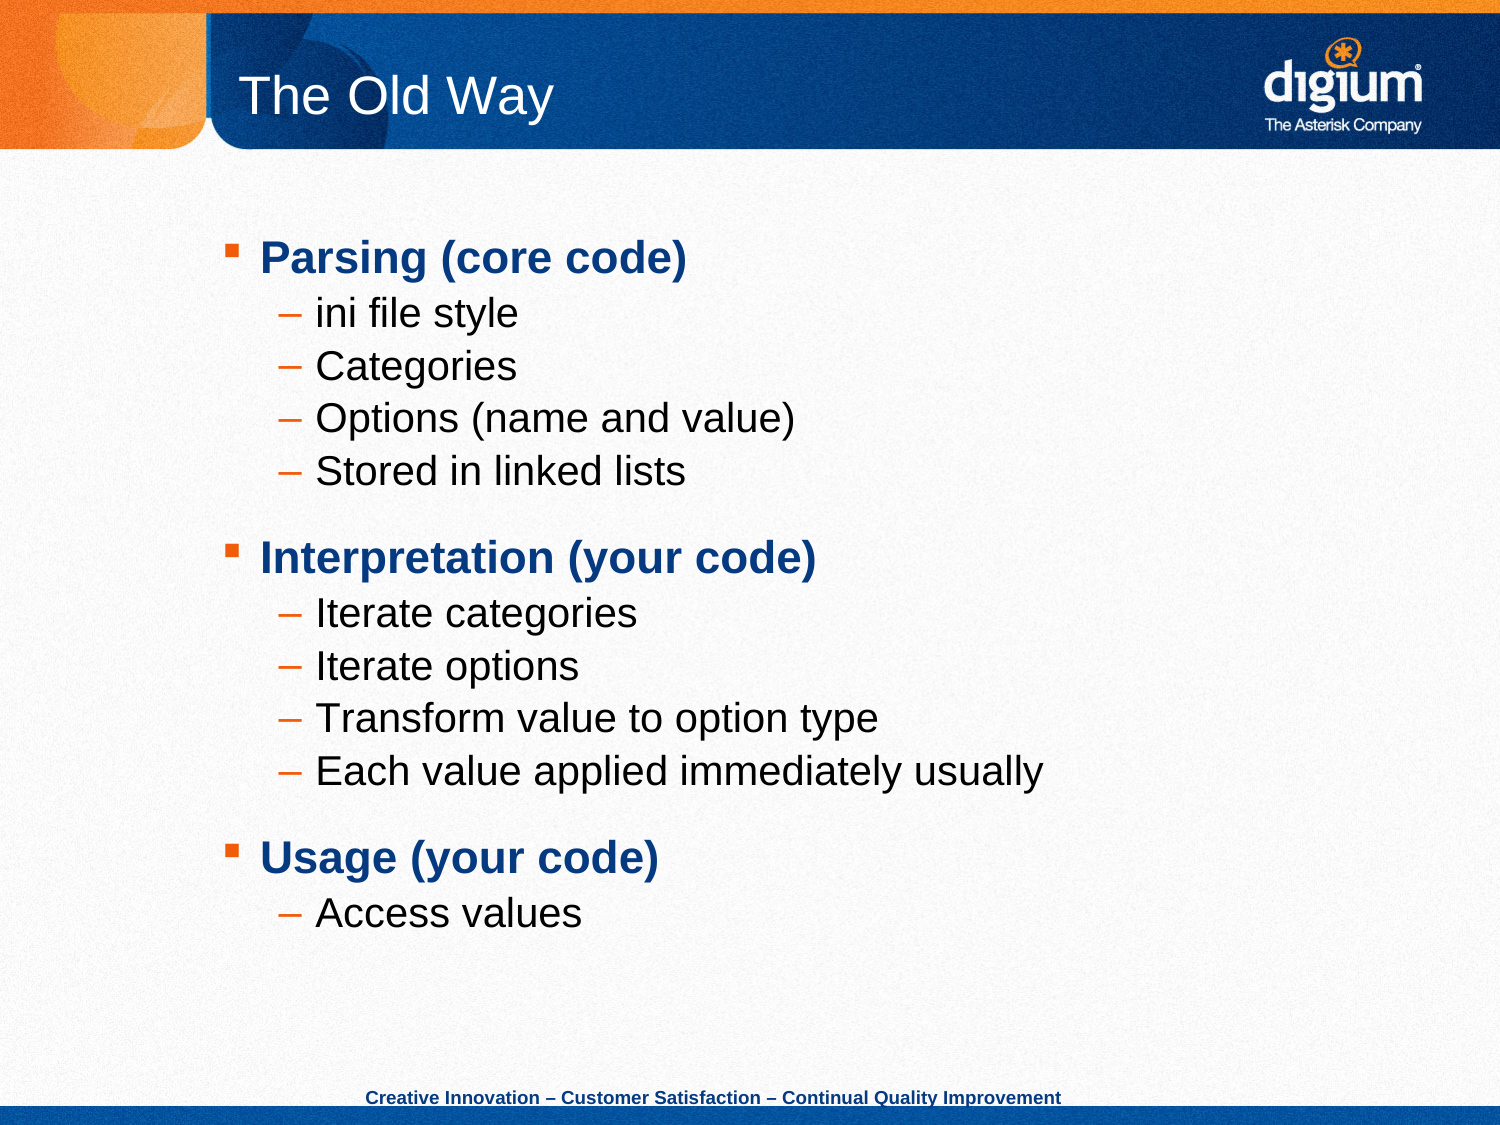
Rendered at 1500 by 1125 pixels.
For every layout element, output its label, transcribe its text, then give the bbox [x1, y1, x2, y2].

list Parsing (core code) ini file style Categories Options (name and value) Stored in linked lists Interpretation (your code) Iterate categories Iterate options Transform value to option type Each value applied immediately usually Usage (your code) Access values [206, 224, 1301, 967]
title The Old Way [238, 27, 1243, 127]
picture [0, 0, 1500, 1125]
